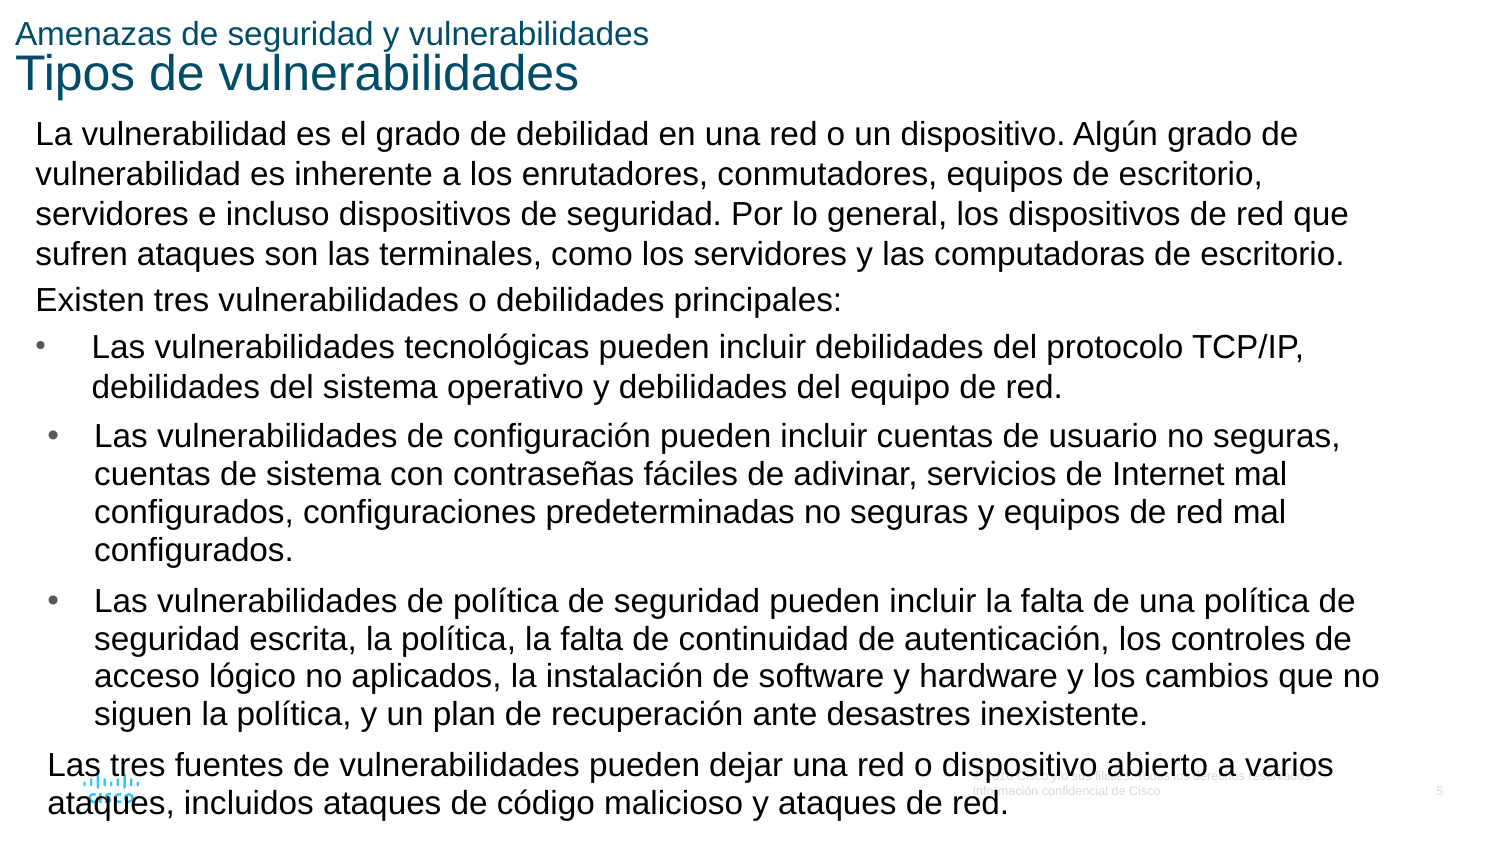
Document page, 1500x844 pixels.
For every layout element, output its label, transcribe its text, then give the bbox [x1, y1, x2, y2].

list La vulnerabilidad es el grado de debilidad en una red o un dispositivo. Algún grado de vulnerabilidad es inherente a los enrutadores, conmutadores, equipos de escritorio, servidores e incluso dispositivos de seguridad. Por lo general, los dispositivos de red que sufren ataques son las terminales, como los servidores y las computadoras de escritorio. Existen tres vulnerabilidades o debilidades principales: Las vulnerabilidades tecnológicas pueden incluir debilidades del protocolo TCP/IP, debilidades del sistema operativo y debilidades del equipo de red. Las vulnerabilidades de configuración pueden incluir cuentas de usuario no seguras, cuentas de sistema con contraseñas fáciles de adivinar, servicios de Internet mal configurados, configuraciones predeterminadas no seguras y equipos de red mal configurados. Las vulnerabilidades de política de seguridad pueden incluir la falta de una política de seguridad escrita, la política, la falta de continuidad de autenticación, los controles de acceso lógico no aplicados, la instalación de software y hardware y los cambios que no siguen la política, y un plan de recuperación ante desastres inexistente. Las tres fuentes de vulnerabilidades pueden dejar una red o dispositivo abierto a varios ataques, incluidos ataques de código malicioso y ataques de red. [20, 104, 1430, 749]
title Amenazas de seguridad y vulnerabilidades Tipos de vulnerabilidades [0, 0, 1369, 121]
